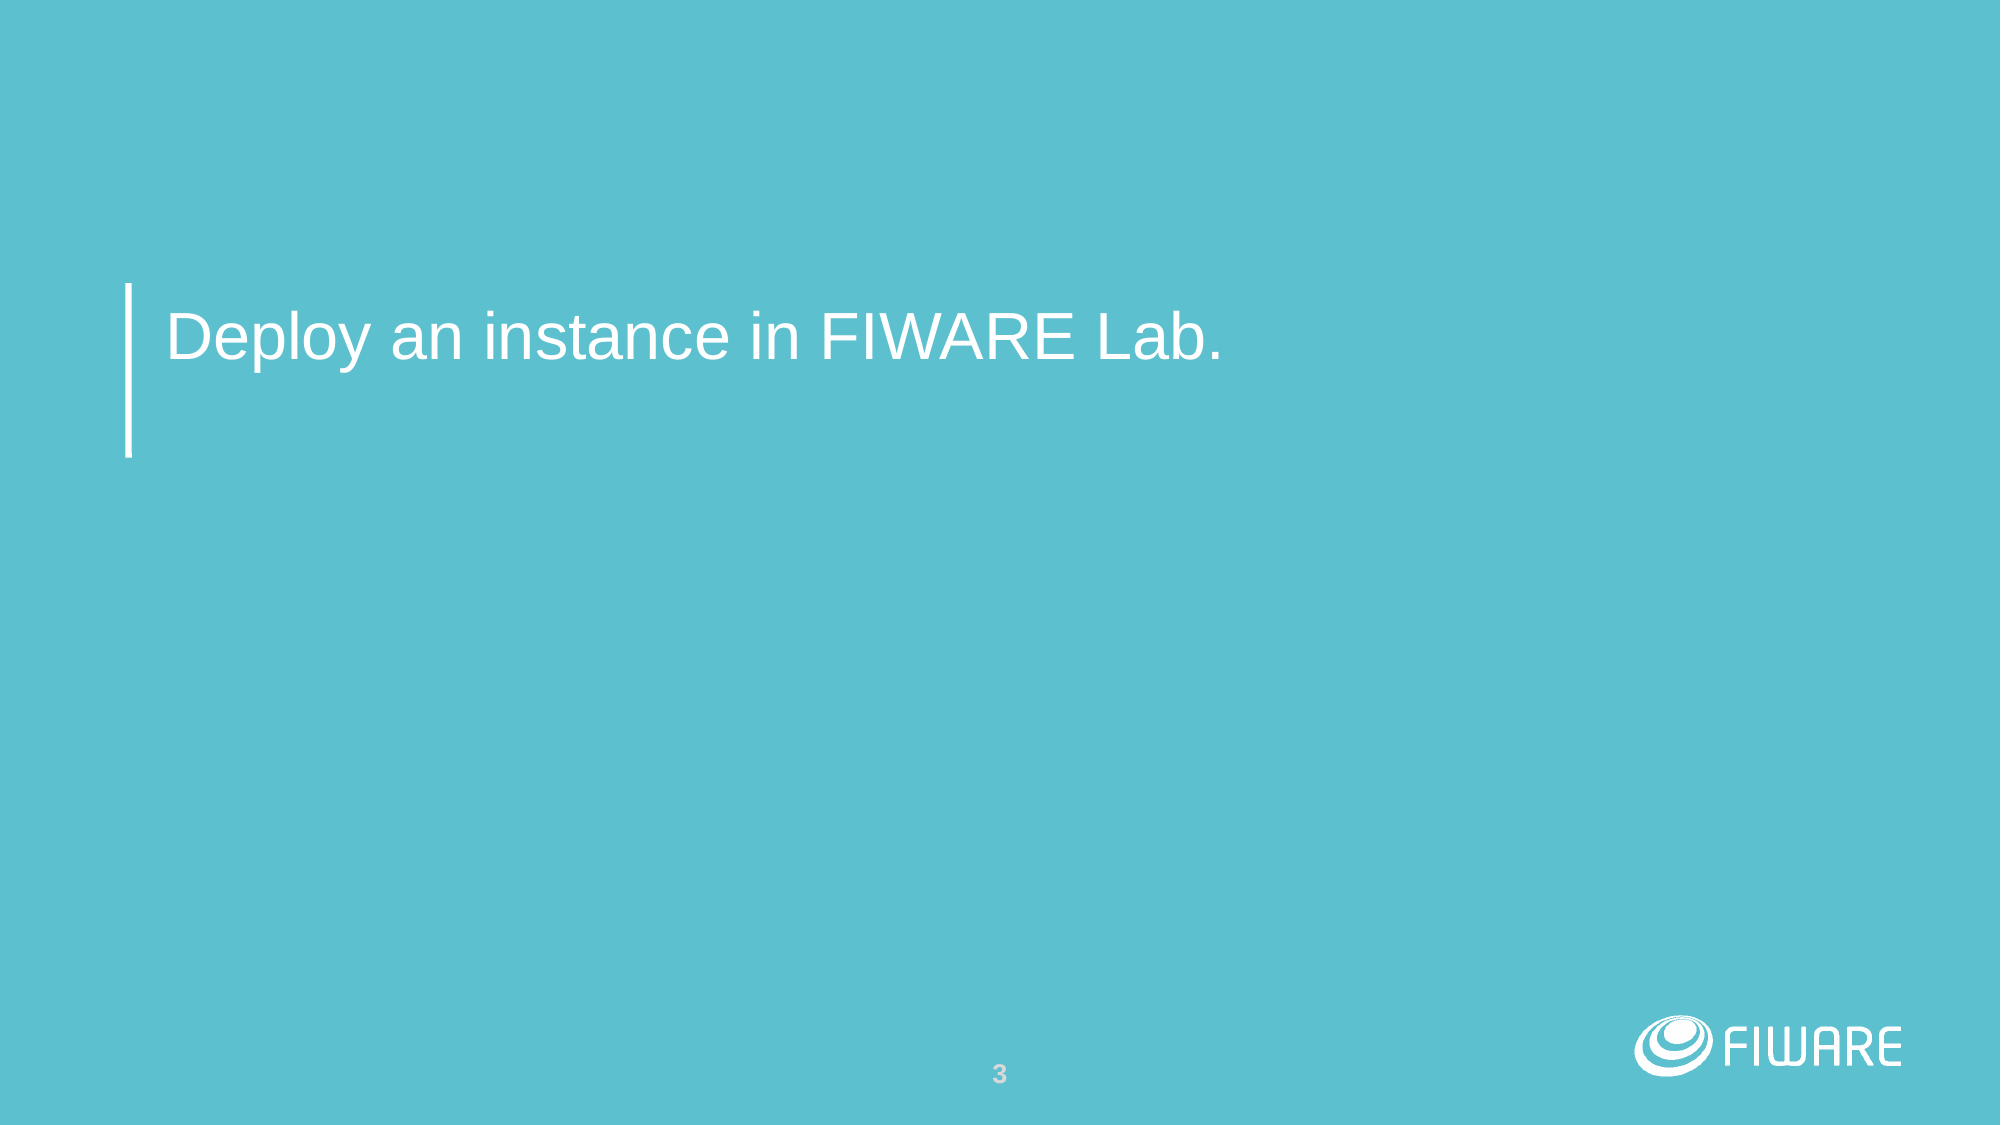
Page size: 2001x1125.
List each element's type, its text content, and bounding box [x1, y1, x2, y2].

slide_number <number> [887, 1042, 1113, 1103]
picture [1620, 996, 1919, 1090]
title Deploy an instance in FIWARE Lab. [150, 277, 1850, 453]
